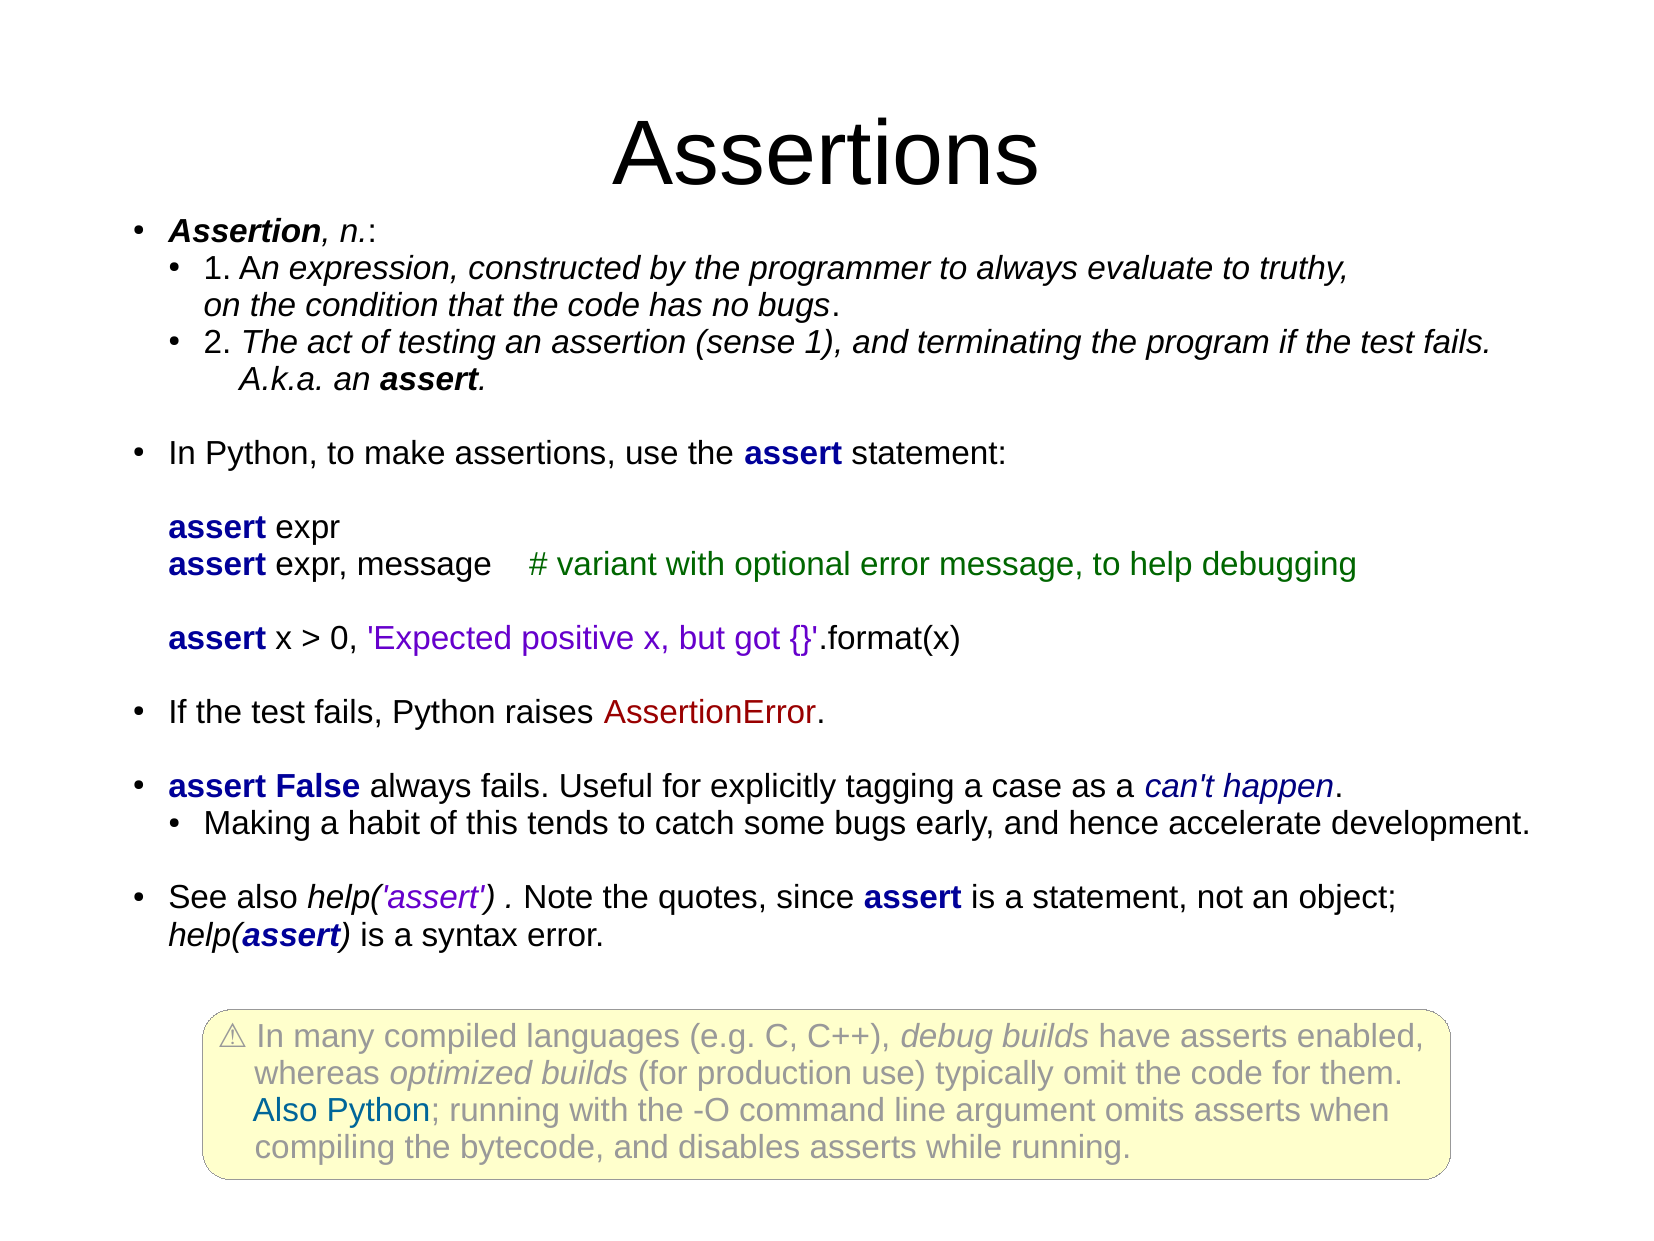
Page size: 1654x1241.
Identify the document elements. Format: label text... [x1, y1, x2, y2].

text_box [215, 1175, 1438, 1180]
title Assertions [82, 49, 1571, 257]
text_box ⚠ In many compiled languages (e.g. C, C++), debug builds have asserts enabled, whereas optimized builds (for production use) typically omit the code for them. Also Python; running with the -O command line argument omits asserts when compiling the bytecode, and disables asserts while running. [202, 1009, 1451, 1175]
text_box Assertion, n.: 1. An expression, constructed by the programmer to always evaluate to truthy, on the condition that the code has no bugs. 2. The act of testing an assertion (sense 1), and terminating the program if the test fails. A.k.a. an assert. In Python, to make assertions, use the assert statement: assert expr assert expr, message # variant with optional error message, to help debugging assert x > 0, 'Expected positive x, but got {}'.format(x) If the test fails, Python raises AssertionError. assert False always fails. Useful for explicitly tagging a case as a can't happen. Making a habit of this tends to catch some bugs early, and hence accelerate development. See also help('assert') . Note the quotes, since assert is a statement, not an object; help(assert) is a syntax error. [82, 205, 1561, 1132]
